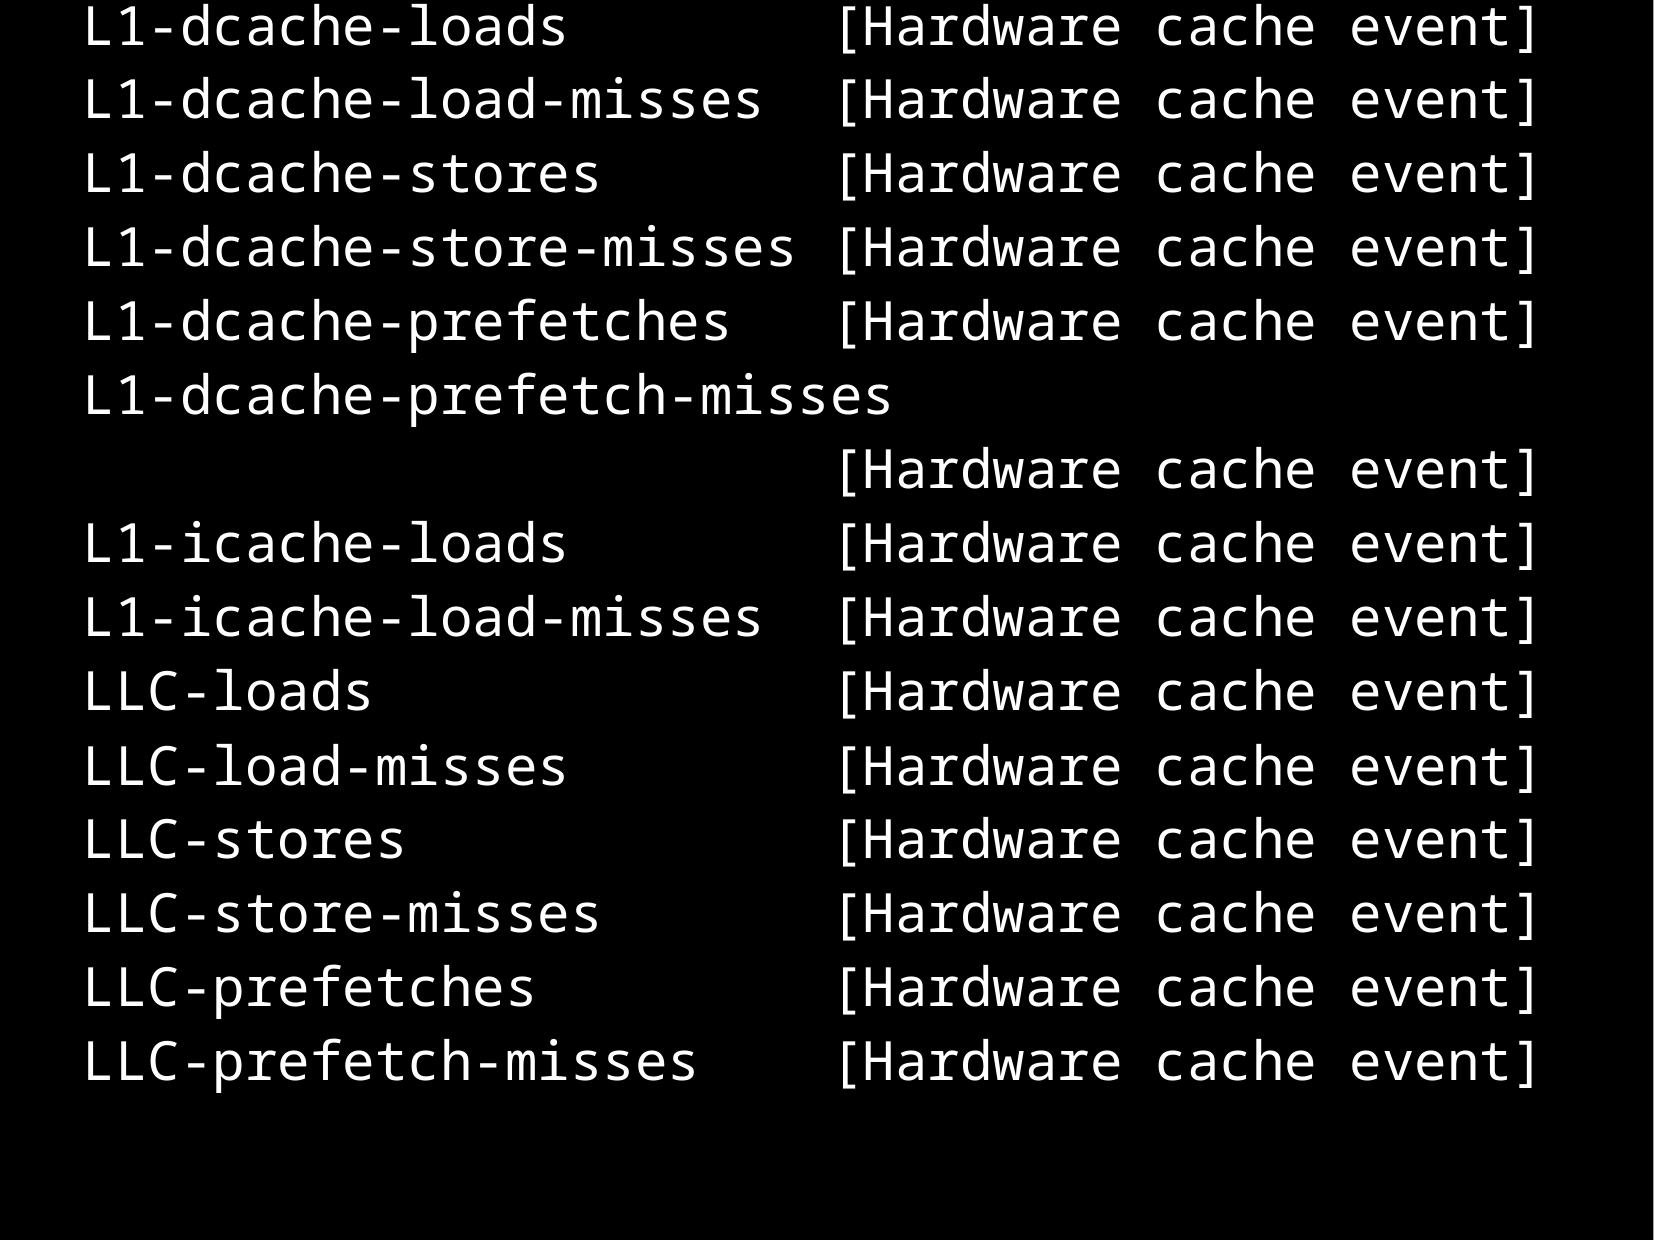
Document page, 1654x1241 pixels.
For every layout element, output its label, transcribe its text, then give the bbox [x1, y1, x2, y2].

subtitle L1-dcache-loads [Hardware cache event] L1-dcache-load-misses [Hardware cache event] L1-dcache-stores [Hardware cache event] L1-dcache-store-misses [Hardware cache event] L1-dcache-prefetches [Hardware cache event] L1-dcache-prefetch-misses [Hardware cache event] L1-icache-loads [Hardware cache event] L1-icache-load-misses [Hardware cache event] LLC-loads [Hardware cache event] LLC-load-misses [Hardware cache event] LLC-stores [Hardware cache event] LLC-store-misses [Hardware cache event] LLC-prefetches [Hardware cache event] LLC-prefetch-misses [Hardware cache event] [82, 49, 1571, 1109]
